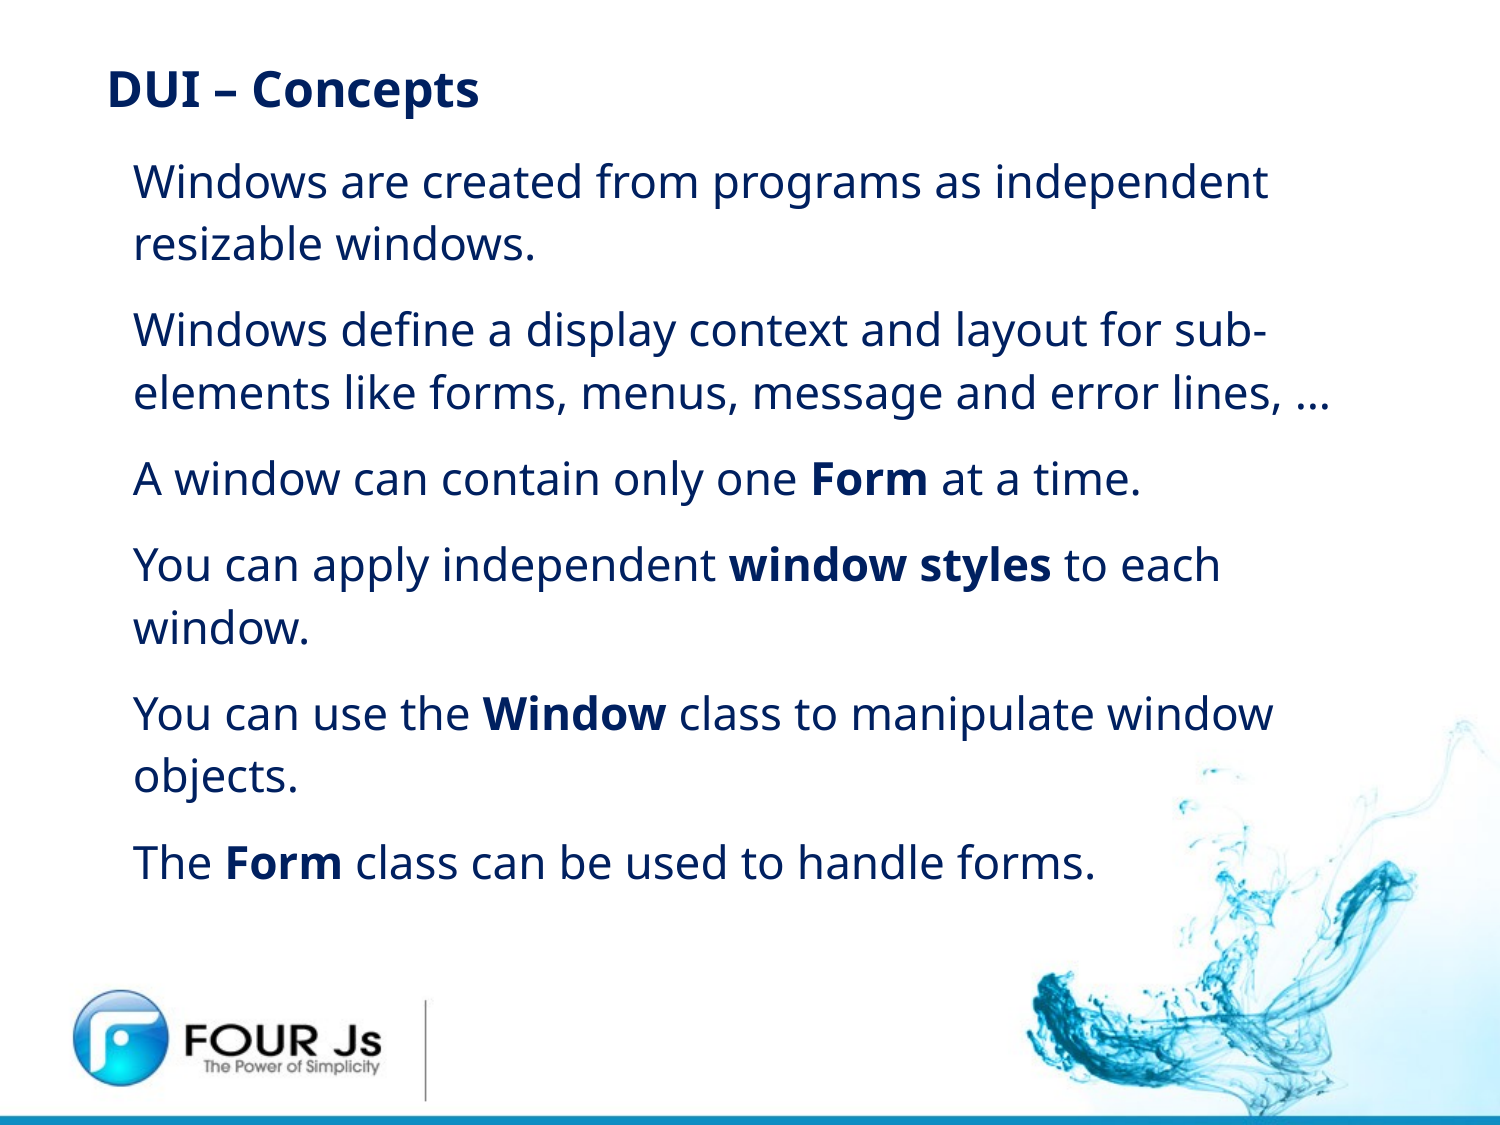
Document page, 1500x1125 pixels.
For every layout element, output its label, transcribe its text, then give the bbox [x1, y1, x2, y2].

text_box Windows are created from programs as independent resizable windows. Windows define a display context and layout for sub-elements like forms, menus, message and error lines, … A window can contain only one Form at a time. You can apply independent window styles to each window. You can use the Window class to manipulate window objects. The Form class can be used to handle forms. [118, 141, 1397, 910]
title DUI – Concepts [106, 35, 1388, 142]
picture [0, 0, 1500, 1122]
